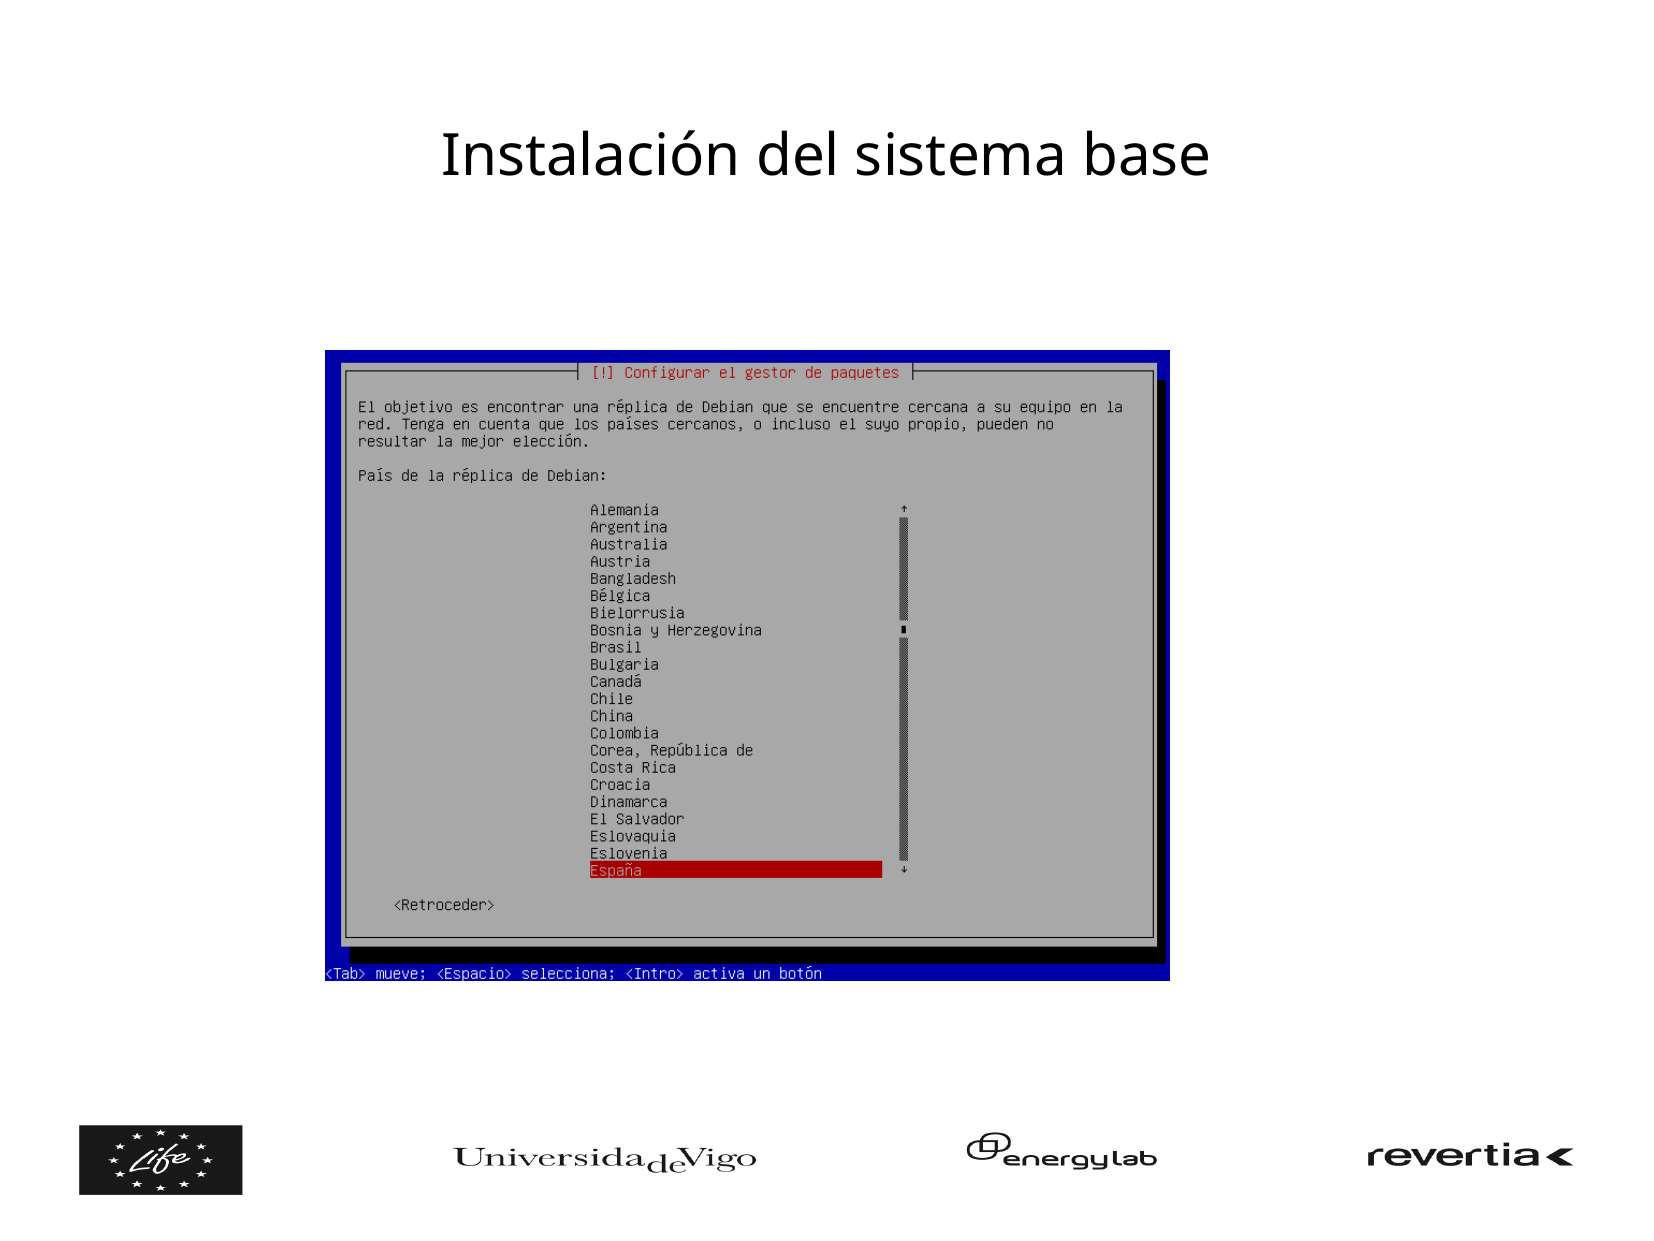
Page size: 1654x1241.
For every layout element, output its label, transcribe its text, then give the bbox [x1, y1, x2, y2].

picture [0, 1009, 1654, 1241]
title Instalación del sistema base [82, 49, 1571, 257]
picture [325, 350, 1170, 981]
